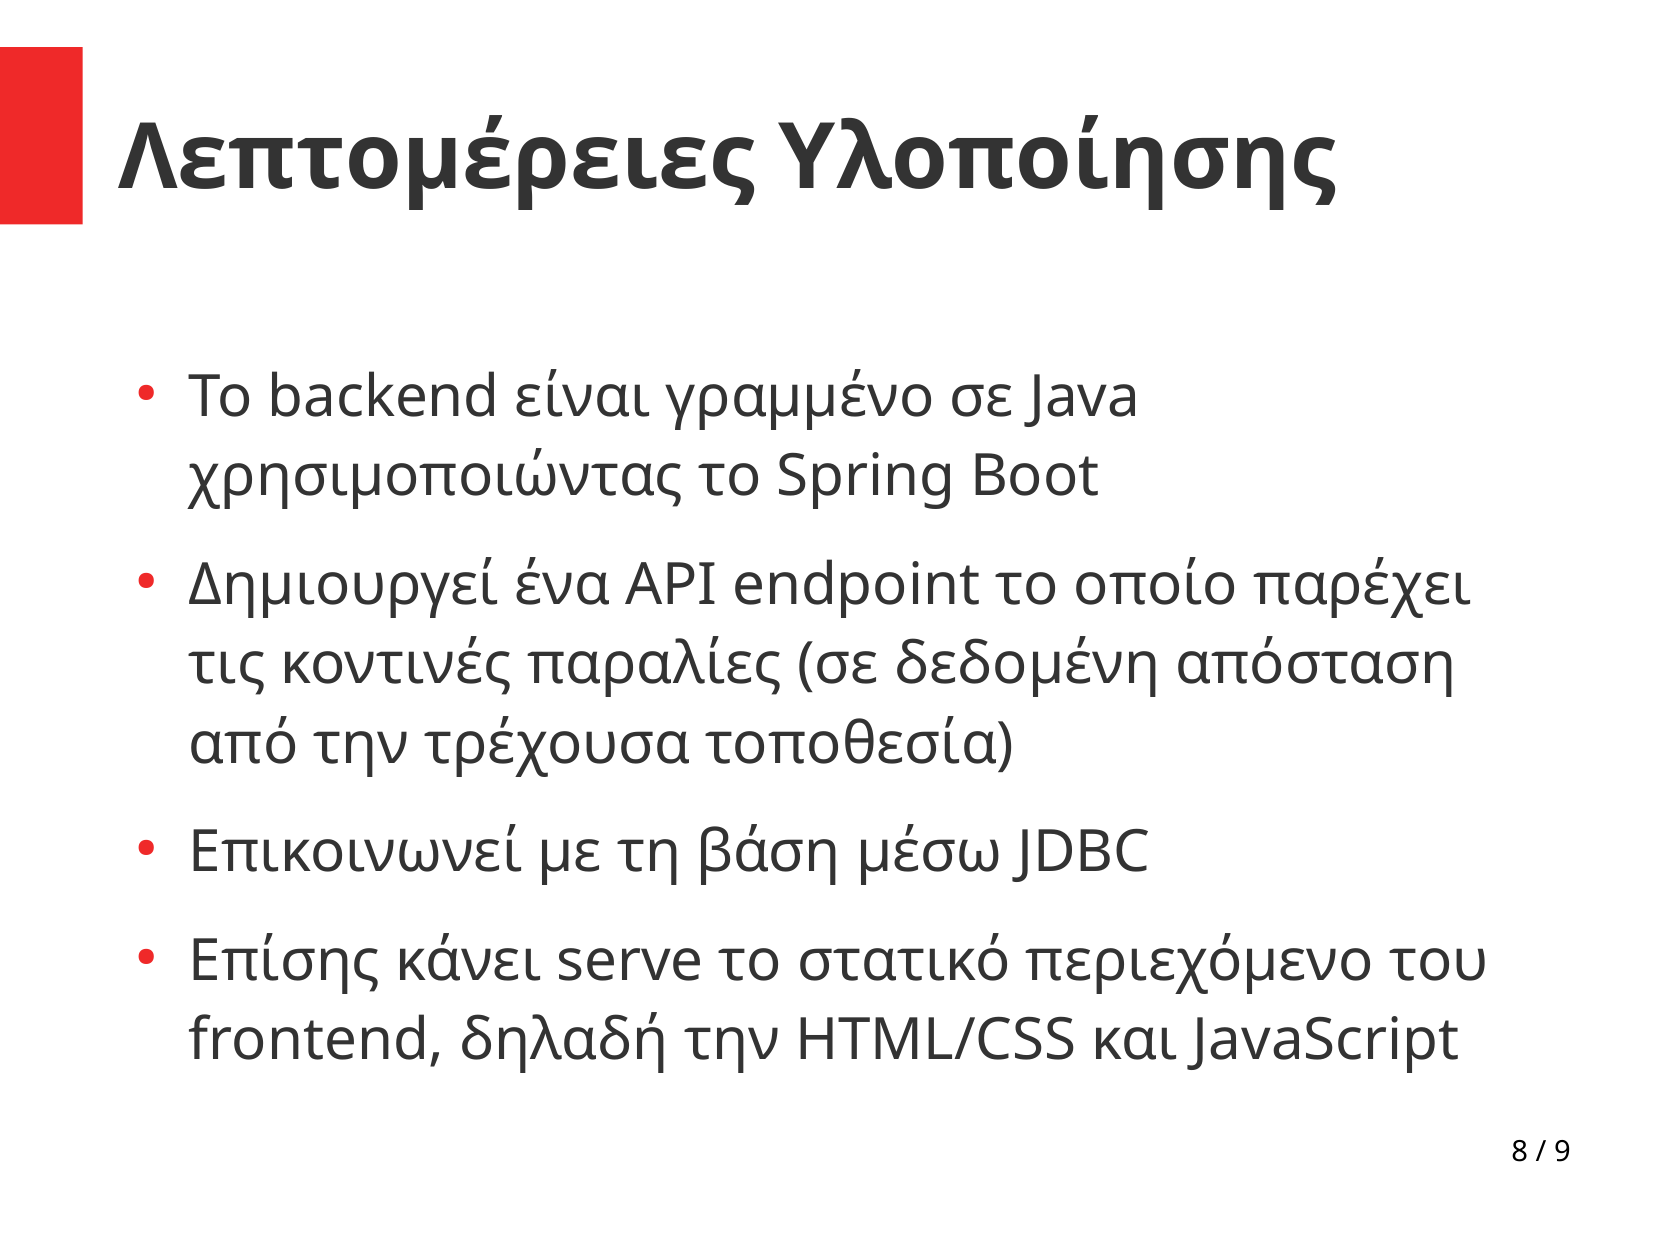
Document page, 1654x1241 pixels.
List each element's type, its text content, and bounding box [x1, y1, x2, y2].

title Λεπτομέρειες Υλοποίησης [118, 49, 1571, 257]
list Το backend είναι γραμμένο σε Java χρησιμοποιώντας το Spring Boot Δημιουργεί ένα API endpoint το οποίο παρέχει τις κοντινές παραλίες (σε δεδομένη απόσταση από την τρέχουσα τοποθεσία) Επικοινωνεί με τη βάση μέσω JDBC Επίσης κάνει serve το στατικό περιεχόμενο του frontend, δηλαδή την HTML/CSS και JavaScript [118, 354, 1536, 1074]
